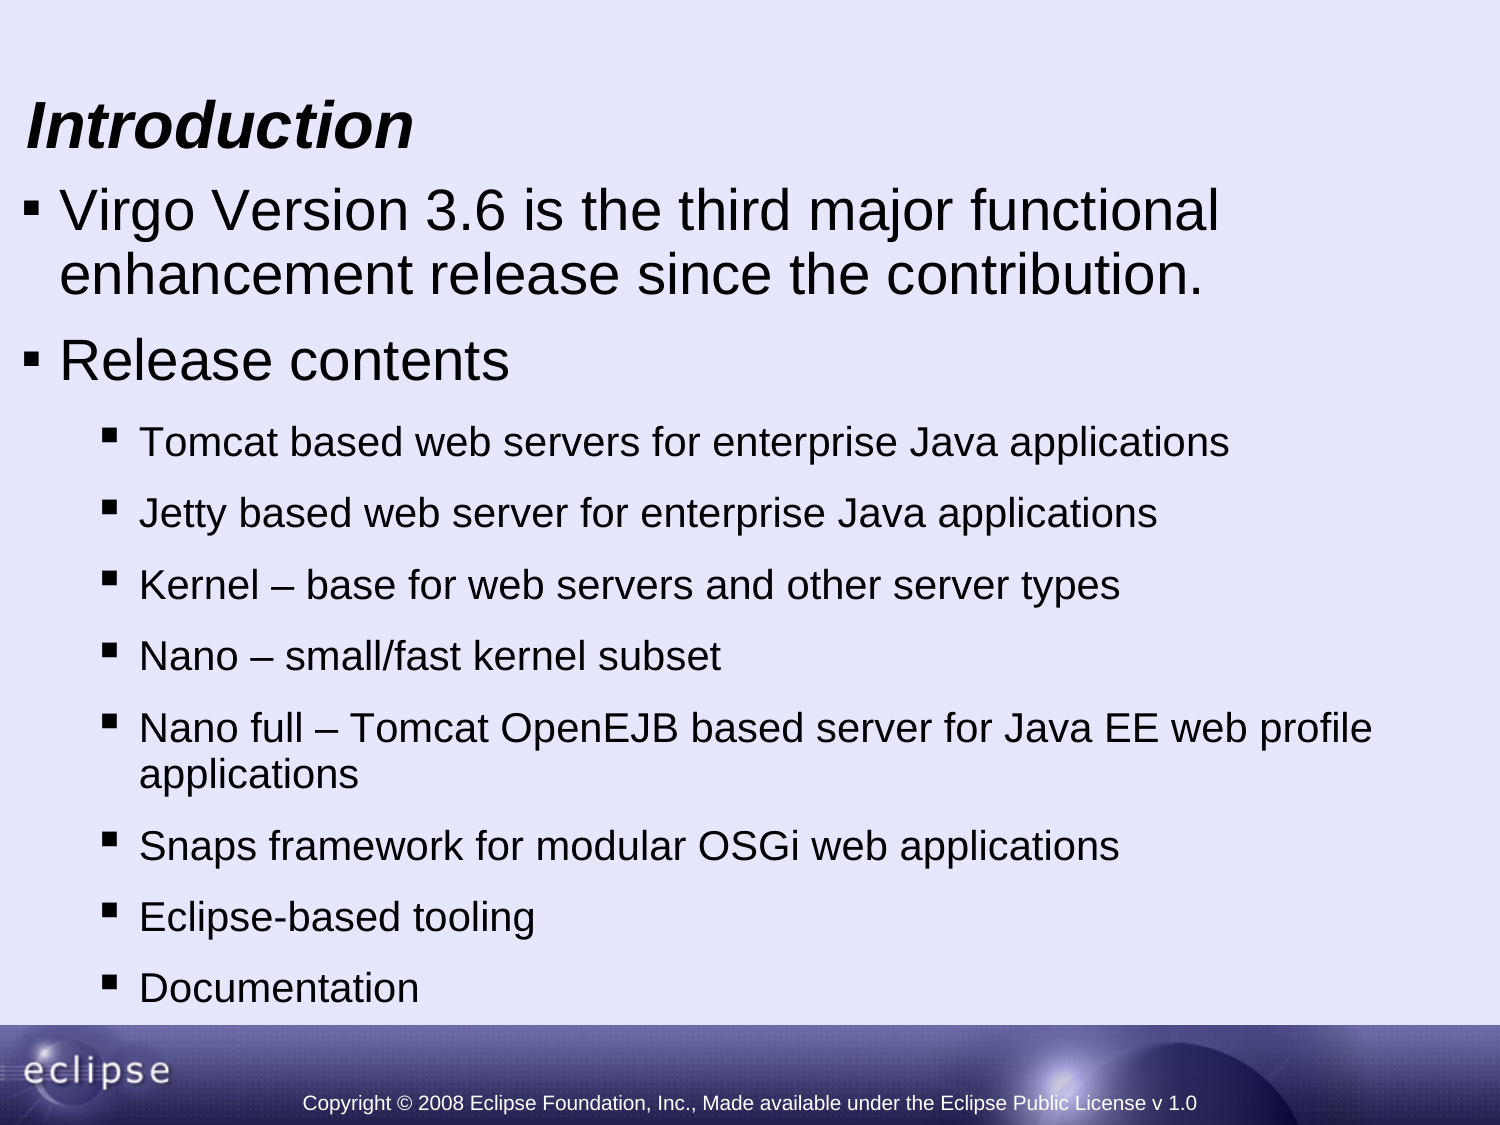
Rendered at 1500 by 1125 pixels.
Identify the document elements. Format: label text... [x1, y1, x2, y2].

title Introduction [26, 84, 1474, 172]
picture [0, 1025, 1500, 1125]
list Virgo Version 3.6 is the third major functional enhancement release since the contribution. Release contents Tomcat based web servers for enterprise Java applications Jetty based web server for enterprise Java applications Kernel – base for web servers and other server types Nano – small/fast kernel subset Nano full – Tomcat OpenEJB based server for Java EE web profile applications Snaps framework for modular OSGi web applications Eclipse-based tooling Documentation [21, 177, 1447, 1012]
